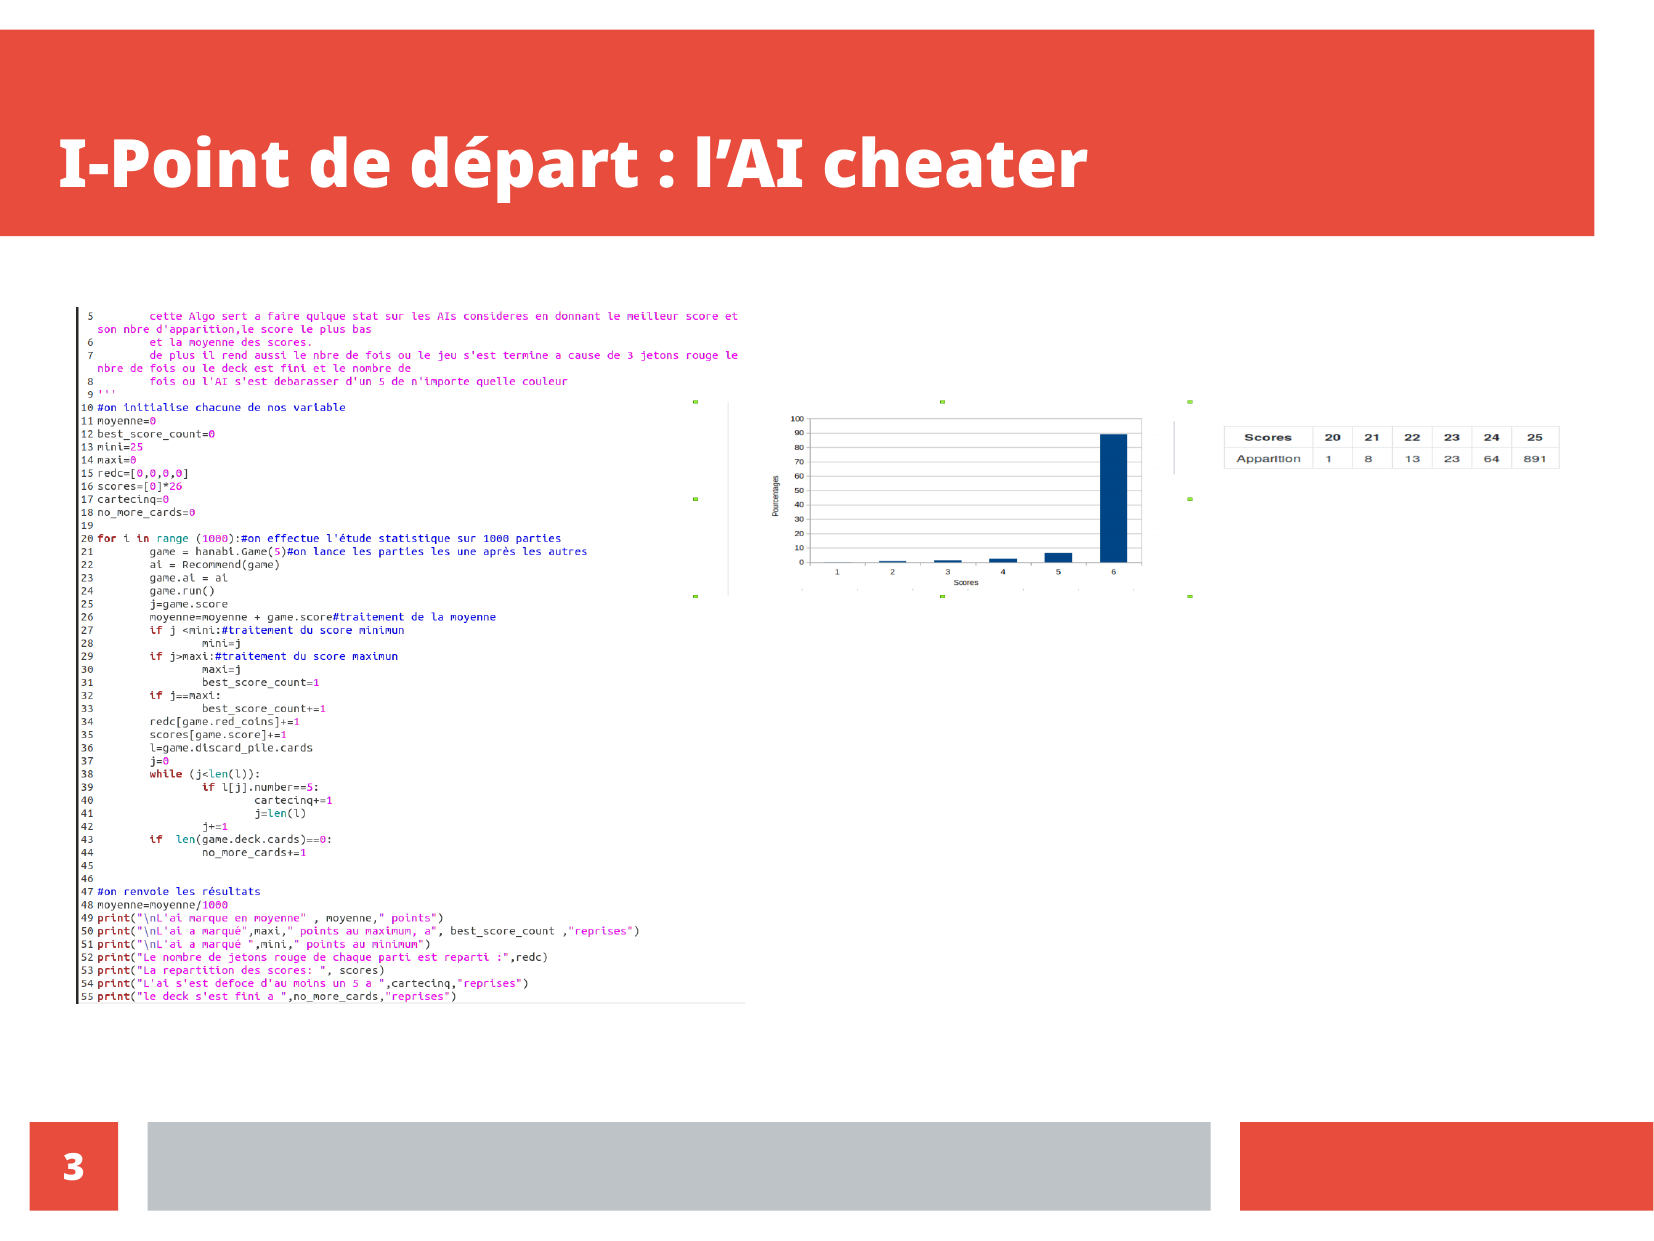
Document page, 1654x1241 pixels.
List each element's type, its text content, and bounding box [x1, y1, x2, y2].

picture [76, 307, 1583, 1004]
title I-Point de départ : l’AI cheater [59, 59, 1595, 207]
